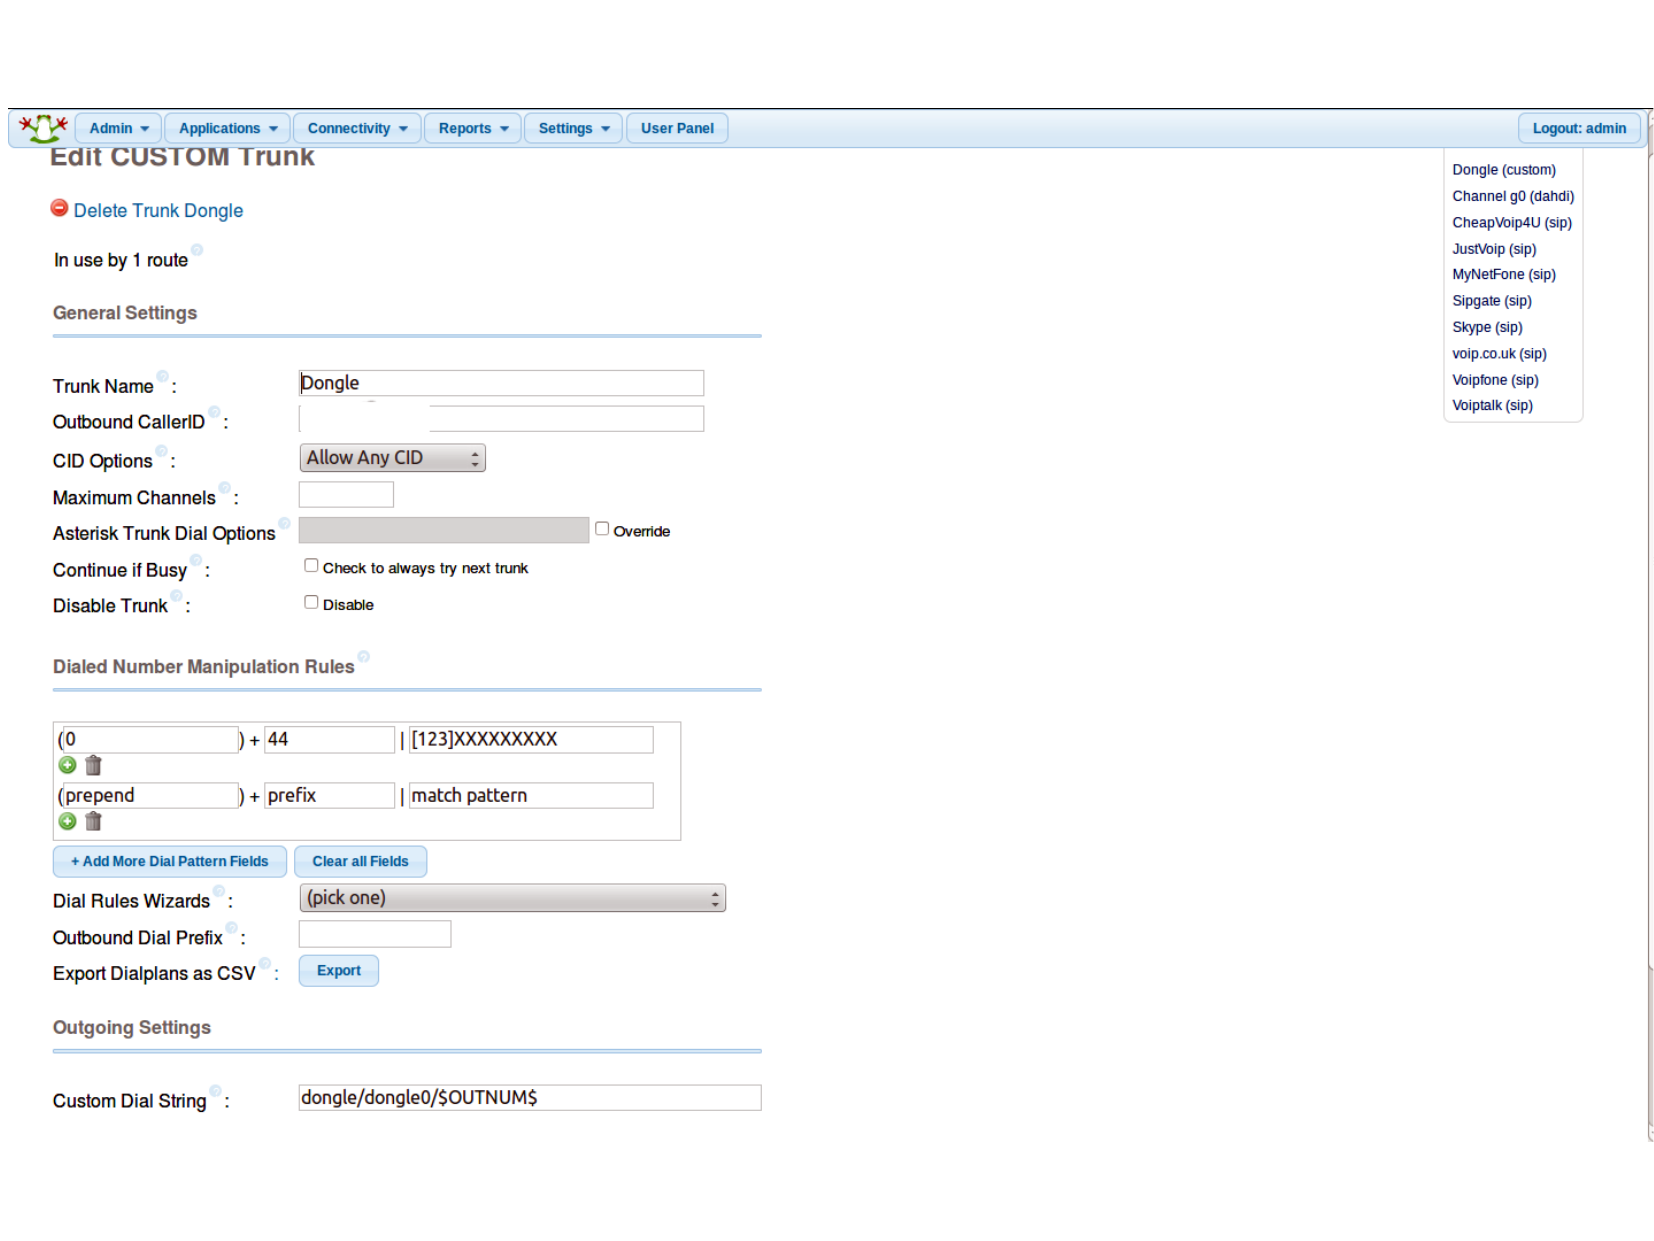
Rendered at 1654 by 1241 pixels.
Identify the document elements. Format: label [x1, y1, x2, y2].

picture [8, 108, 1654, 1142]
